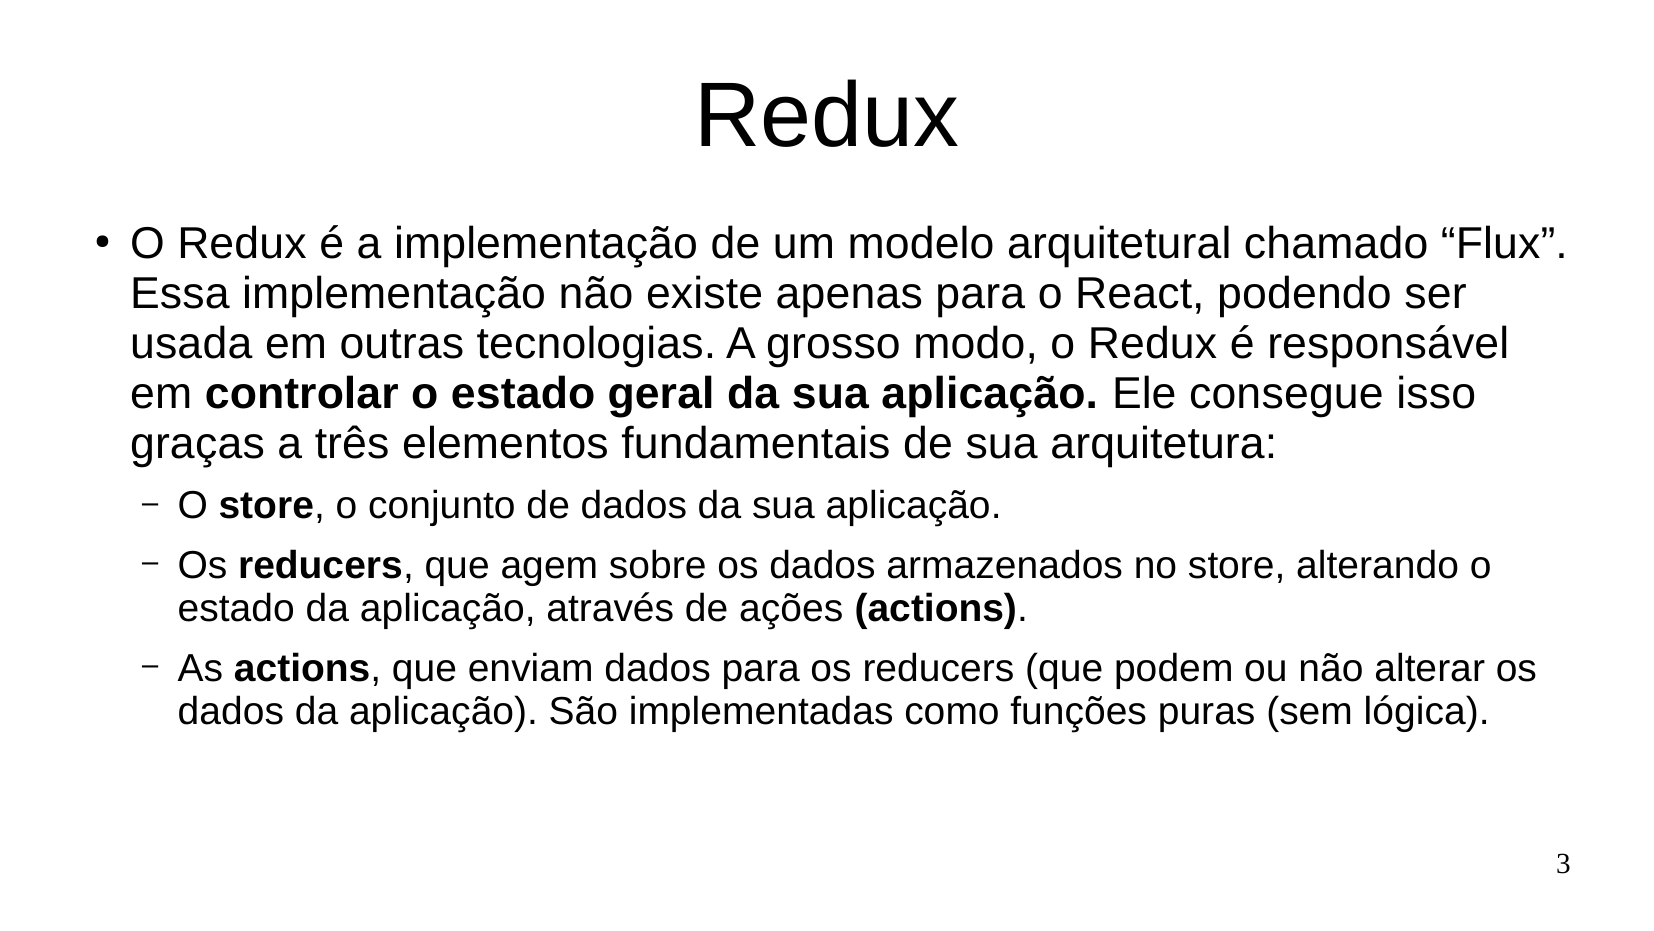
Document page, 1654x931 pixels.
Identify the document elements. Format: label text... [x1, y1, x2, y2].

title Redux [82, 37, 1571, 193]
list O Redux é a implementação de um modelo arquitetural chamado “Flux”. Essa implementação não existe apenas para o React, podendo ser usada em outras tecnologias. A grosso modo, o Redux é responsável em controlar o estado geral da sua aplicação. Ele consegue isso graças a três elementos fundamentais de sua arquitetura: O store, o conjunto de dados da sua aplicação. Os reducers, que agem sobre os dados armazenados no store, alterando o estado da aplicação, através de ações (actions). As actions, que enviam dados para os reducers (que podem ou não alterar os dados da aplicação). São implementadas como funções puras (sem lógica). [82, 217, 1571, 758]
